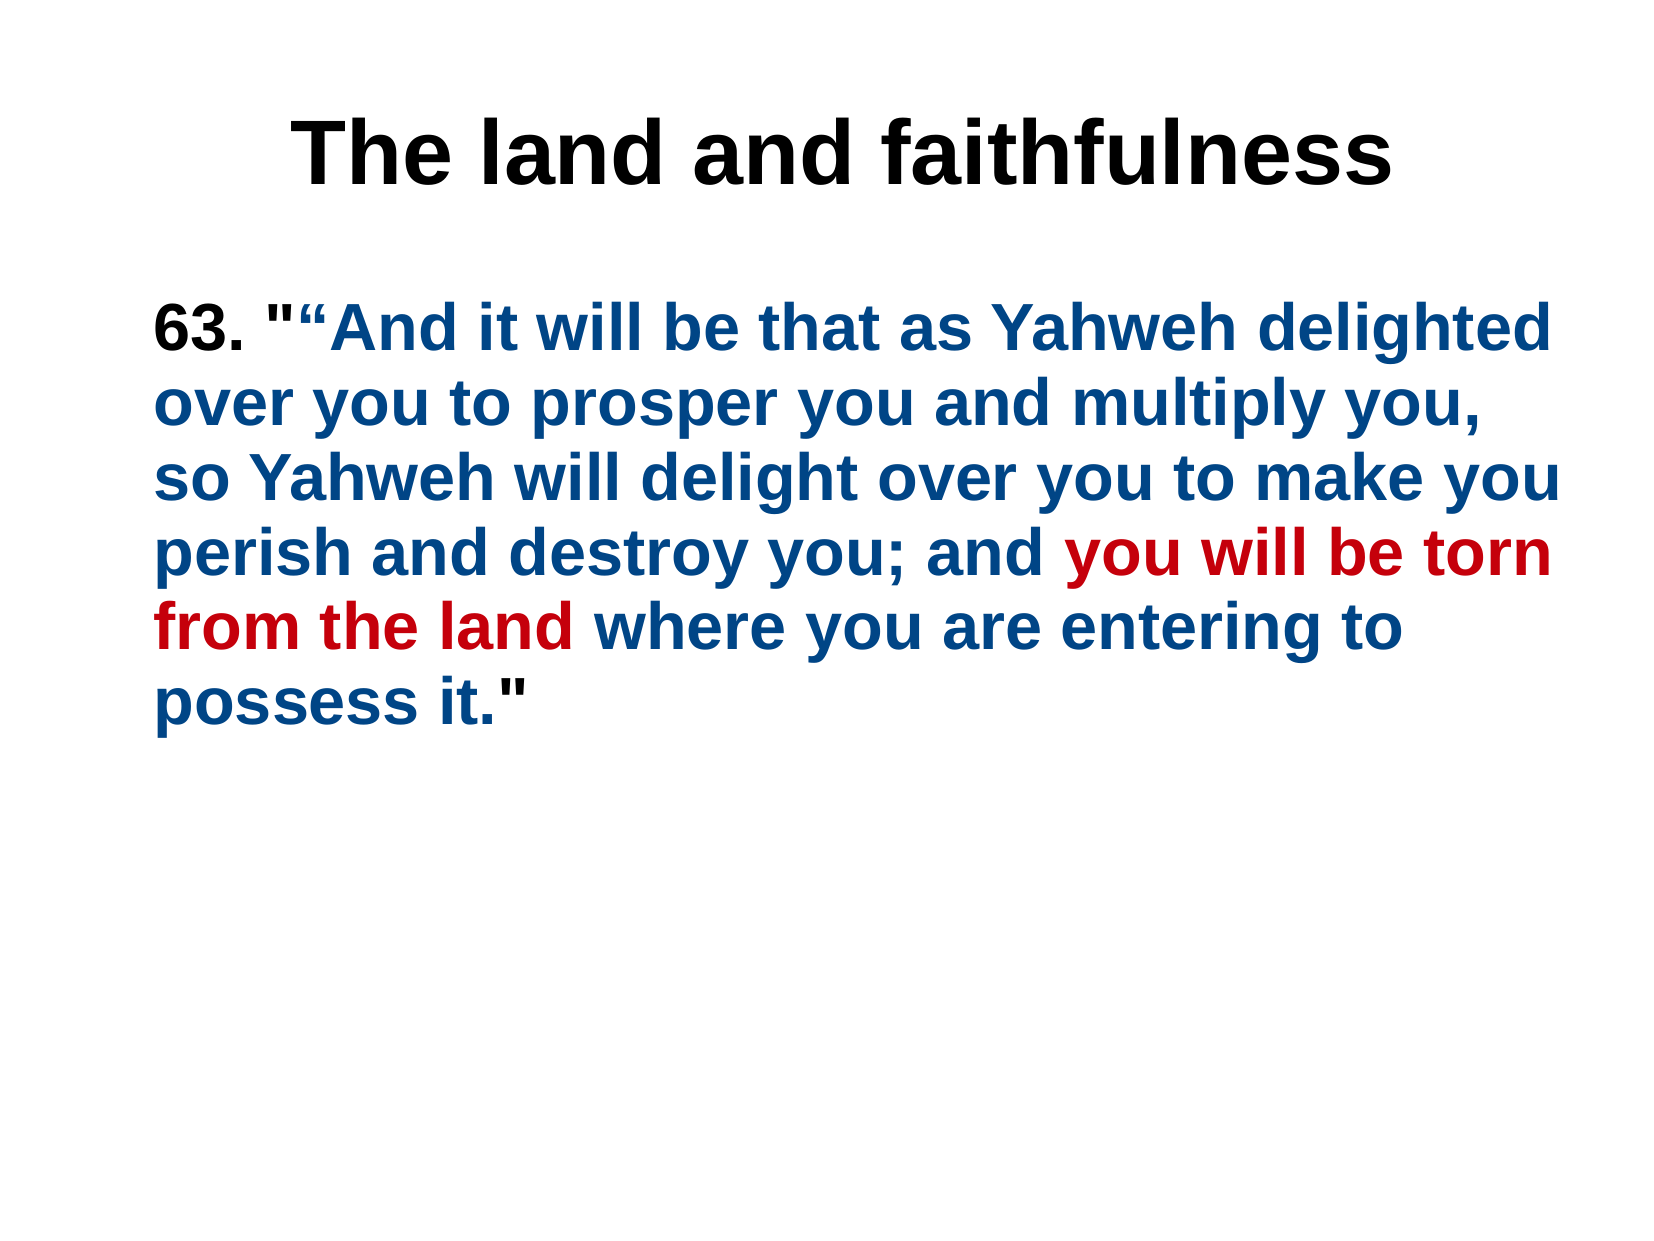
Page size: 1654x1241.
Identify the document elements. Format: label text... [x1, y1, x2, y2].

title The land and faithfulness [82, 49, 1571, 257]
list 63. "“And it will be that as Yahweh delighted over you to prosper you and multiply you, so Yahweh will delight over you to make you perish and destroy you; and you will be torn from the land where you are entering to possess it." [82, 290, 1571, 1109]
